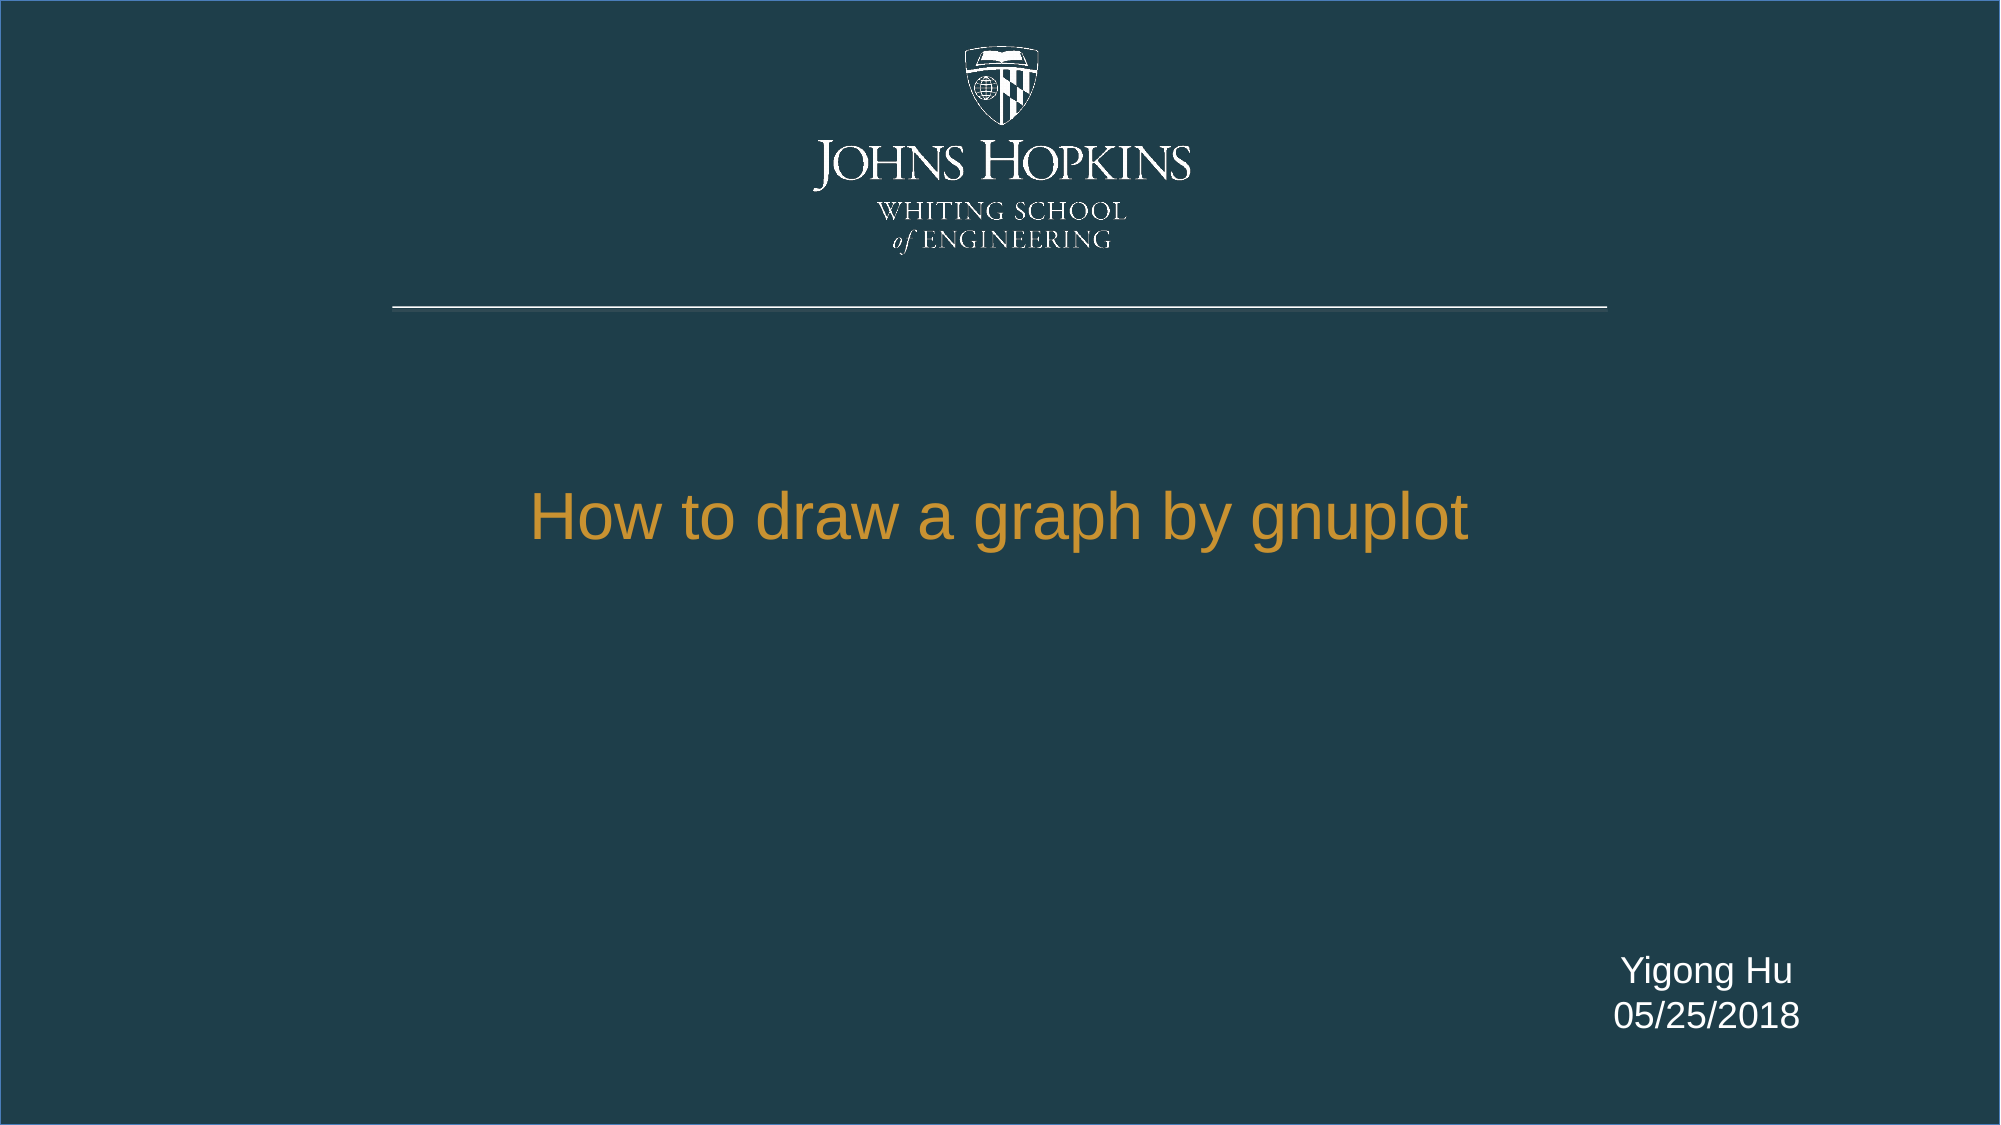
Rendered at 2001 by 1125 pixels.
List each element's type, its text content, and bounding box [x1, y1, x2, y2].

text_box [0, 0, 2000, 1125]
picture [735, 0, 1265, 323]
text_box Yigong Hu 05/25/2018 [1379, 938, 2000, 1082]
text_box How to draw a graph by gnuplot [424, 366, 1576, 561]
